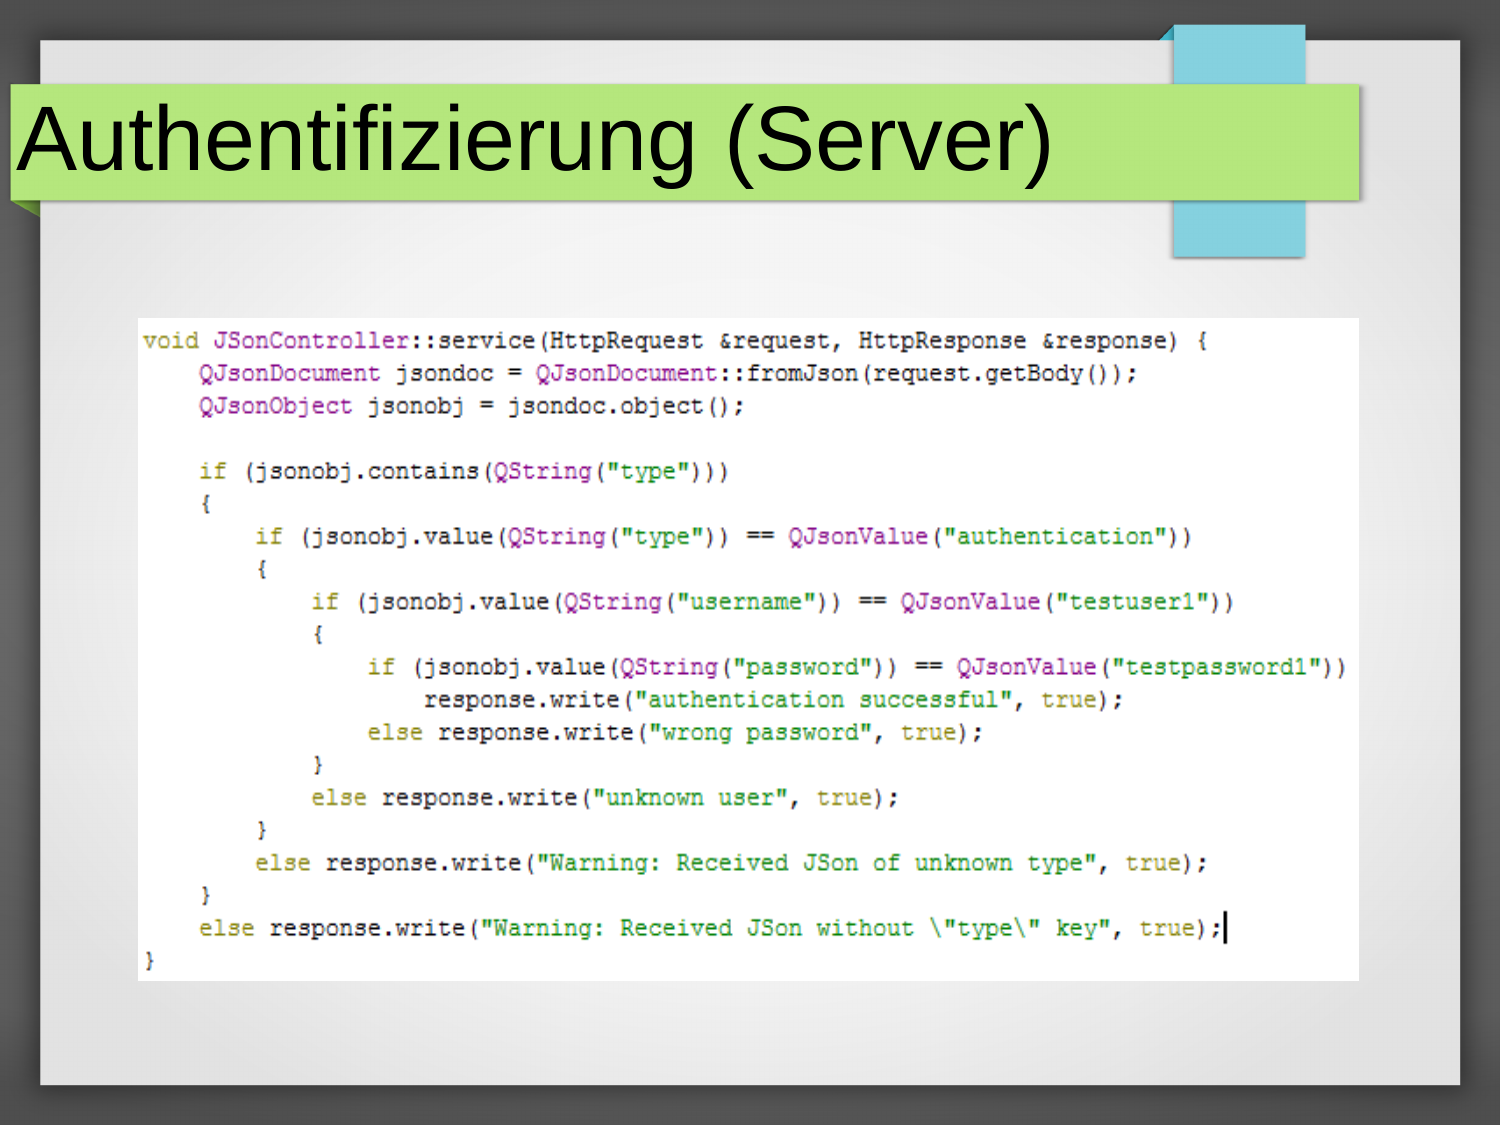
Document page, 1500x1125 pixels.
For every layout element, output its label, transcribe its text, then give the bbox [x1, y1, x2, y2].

title Authentifizierung (Server) [15, 44, 1366, 233]
picture [0, 0, 1500, 1125]
